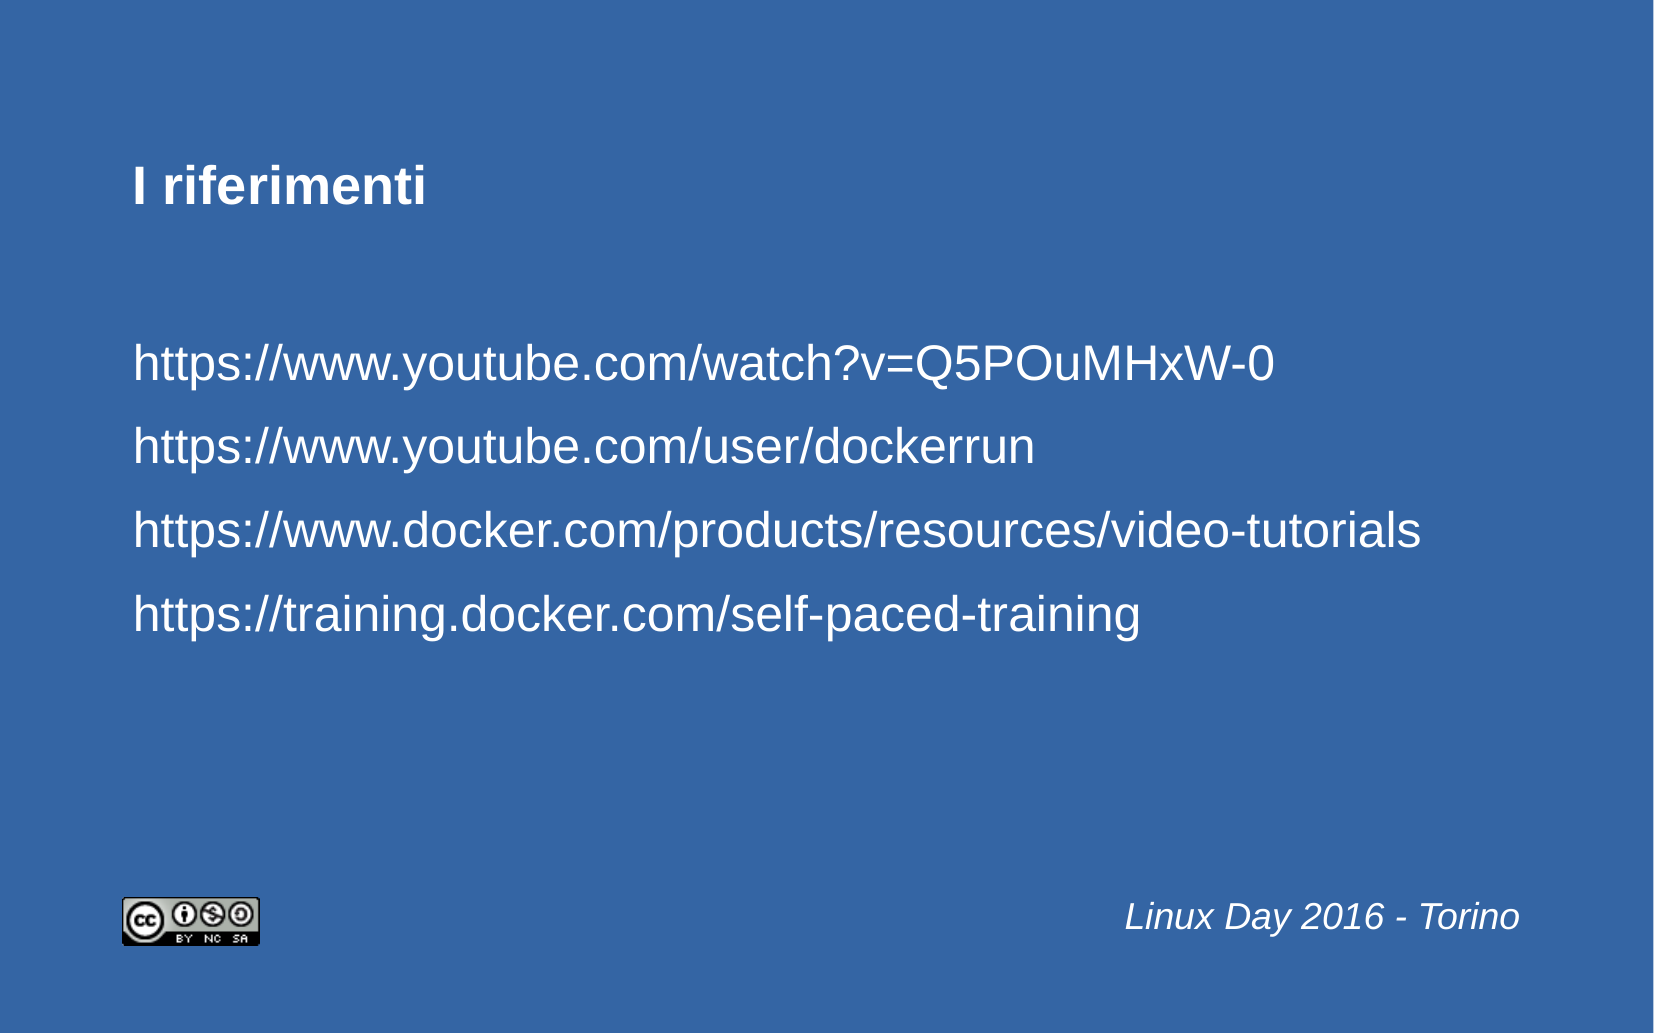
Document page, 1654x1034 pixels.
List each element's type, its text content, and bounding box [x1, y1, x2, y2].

text_box Linux Day 2016 - Torino [1109, 887, 1536, 1034]
text_box I riferimenti https://www.youtube.com/watch?v=Q5POuMHxW-0 https://www.youtube.com/user/dockerrun https://www.docker.com/products/resources/video-tutorials https://training.docker.com/self-paced-training [118, 118, 1536, 961]
picture [122, 897, 260, 946]
